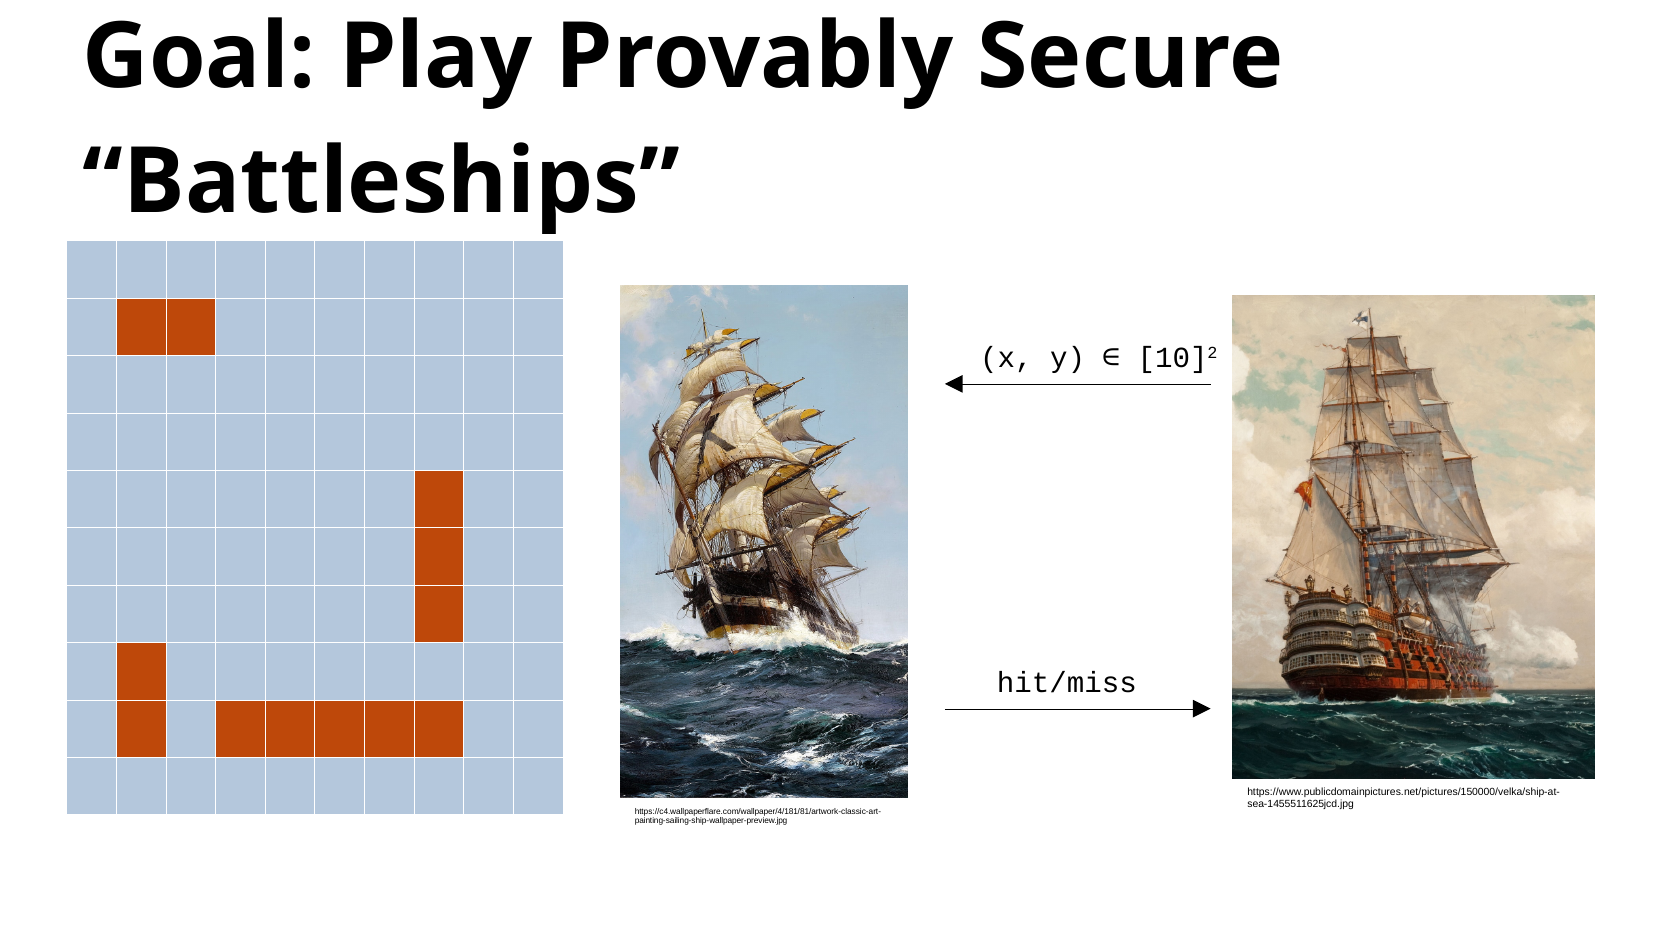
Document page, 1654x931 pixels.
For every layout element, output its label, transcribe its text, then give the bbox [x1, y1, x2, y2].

table_cell [67, 356, 116, 413]
table_cell [216, 701, 265, 757]
table_cell [415, 471, 463, 527]
table_cell [117, 701, 166, 757]
table_header [464, 241, 513, 298]
table_cell [216, 299, 265, 355]
table_cell [117, 299, 166, 355]
table_header [266, 241, 314, 298]
text_box https://www.publicdomainpictures.net/pictures/150000/velka/ship-at-sea-1455511625jcd.jpg [1232, 778, 1595, 836]
table_cell [365, 414, 414, 470]
table_cell [514, 701, 563, 757]
table_cell [514, 299, 563, 355]
table_cell [167, 528, 215, 585]
table_cell [117, 528, 166, 585]
table_cell [67, 299, 116, 355]
table_cell [514, 758, 563, 814]
table_cell [365, 643, 414, 700]
table_cell [266, 758, 314, 814]
table_cell [464, 701, 513, 757]
table_cell [365, 299, 414, 355]
table_cell [365, 586, 414, 642]
table_cell [266, 701, 314, 757]
table_cell [266, 356, 314, 413]
table_cell [266, 528, 314, 585]
table_cell [117, 356, 166, 413]
table_cell [315, 356, 364, 413]
table_cell [67, 586, 116, 642]
title Goal: Play Provably Secure “Battleships” [82, 37, 1571, 193]
table_cell [167, 701, 215, 757]
table_cell [315, 414, 364, 470]
table_cell [216, 643, 265, 700]
table_cell [415, 758, 463, 814]
table_cell [167, 299, 215, 355]
table_cell [315, 586, 364, 642]
table_header [67, 241, 116, 298]
table_cell [365, 701, 414, 757]
table_cell [266, 414, 314, 470]
table_cell [117, 471, 166, 527]
table_cell [514, 414, 563, 470]
table_cell [315, 471, 364, 527]
table_cell [117, 586, 166, 642]
table_cell [315, 299, 364, 355]
table_cell [415, 356, 463, 413]
picture [1232, 295, 1595, 778]
table_cell [464, 758, 513, 814]
table_cell [365, 356, 414, 413]
table_cell [464, 356, 513, 413]
table_cell [315, 758, 364, 814]
table_cell [266, 299, 314, 355]
table_header [415, 241, 463, 298]
table_header [117, 241, 166, 298]
table_cell [415, 299, 463, 355]
table_cell [117, 758, 166, 814]
table_header [514, 241, 563, 298]
table_header [365, 241, 414, 298]
table_cell [315, 701, 364, 757]
table_cell [167, 643, 215, 700]
table_cell [514, 471, 563, 527]
table_cell [67, 528, 116, 585]
table_cell [464, 471, 513, 527]
table_cell [514, 643, 563, 700]
table_cell [266, 643, 314, 700]
table_cell [67, 701, 116, 757]
table_cell [67, 758, 116, 814]
table_cell [117, 414, 166, 470]
table_cell [365, 471, 414, 527]
table_cell [216, 471, 265, 527]
table_cell [167, 758, 215, 814]
text_box hit/miss [982, 660, 1211, 761]
table_cell [464, 586, 513, 642]
table_cell [315, 643, 364, 700]
table_cell [514, 528, 563, 585]
table_cell [464, 528, 513, 585]
table_cell [415, 414, 463, 470]
table_cell [464, 299, 513, 355]
table_cell [216, 528, 265, 585]
table_cell [117, 643, 166, 700]
table_cell [167, 471, 215, 527]
picture [620, 285, 908, 798]
table_cell [514, 586, 563, 642]
table_cell [464, 414, 513, 470]
table_cell [216, 586, 265, 642]
table_cell [415, 586, 463, 642]
table_cell [167, 414, 215, 470]
table_cell [67, 471, 116, 527]
table_cell [415, 643, 463, 700]
table_header [167, 241, 215, 298]
table_cell [415, 701, 463, 757]
table_cell [266, 471, 314, 527]
table_cell [514, 356, 563, 413]
table_cell [67, 414, 116, 470]
table_cell [365, 758, 414, 814]
table_cell [315, 528, 364, 585]
table_cell [415, 528, 463, 585]
table_header [315, 241, 364, 298]
table_cell [216, 758, 265, 814]
table_cell [167, 586, 215, 642]
table_cell [216, 414, 265, 470]
text_box (x, y) ∈ [10]2 [965, 336, 1233, 384]
text_box https://c4.wallpaperflare.com/wallpaper/4/181/81/artwork-classic-art-painting-sailing-ship-wallpaper-preview.jpg [620, 799, 916, 857]
table_cell [167, 356, 215, 413]
table_cell [464, 643, 513, 700]
table_cell [266, 586, 314, 642]
table_cell [365, 528, 414, 585]
table_cell [216, 356, 265, 413]
table_cell [67, 643, 116, 700]
table_header [216, 241, 265, 298]
